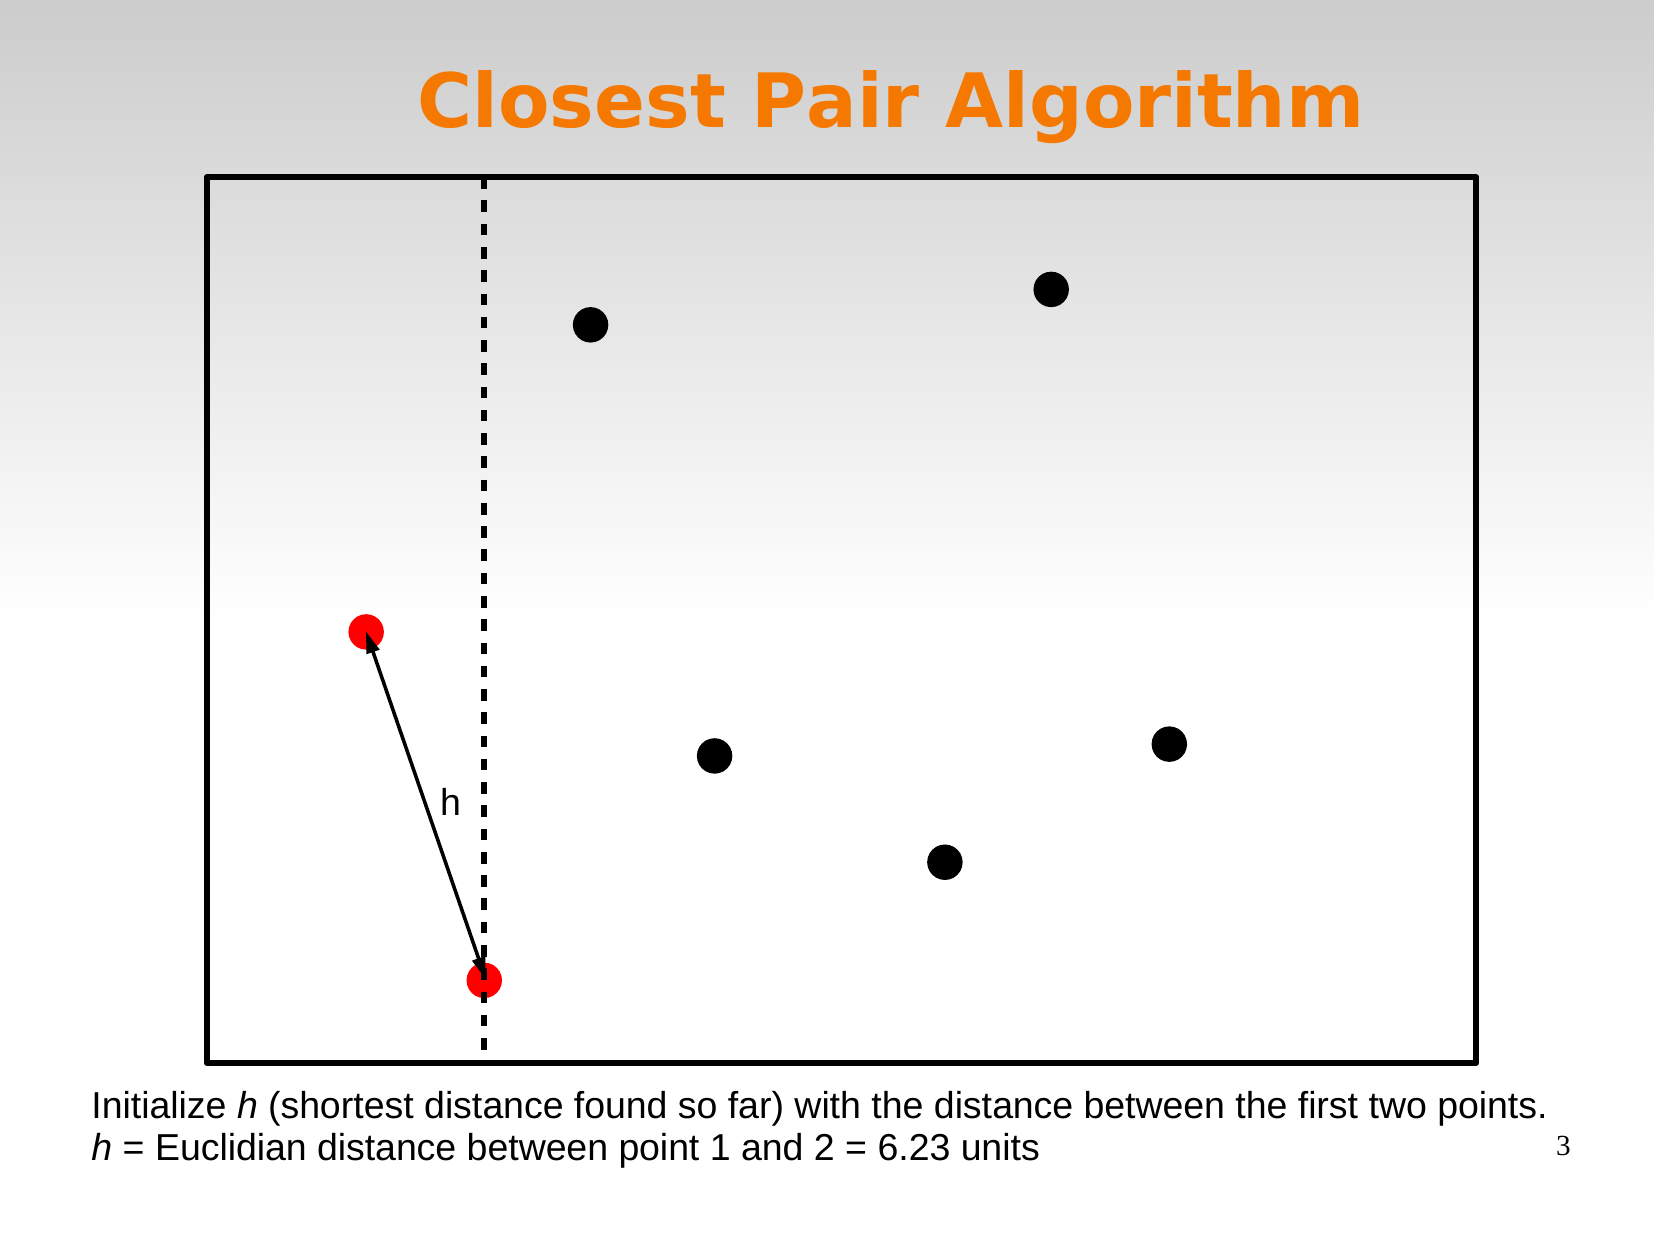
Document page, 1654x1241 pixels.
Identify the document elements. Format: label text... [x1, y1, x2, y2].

text_box Initialize h (shortest distance found so far) with the distance between the first two points. h = Euclidian distance between point 1 and 2 = 6.23 units [76, 1077, 1565, 1176]
text_box [696, 738, 733, 774]
text_box [466, 962, 503, 998]
text_box [1151, 726, 1188, 762]
text_box [1033, 271, 1069, 308]
text_box [572, 307, 609, 343]
text_box [927, 844, 963, 880]
title Closest Pair Algorithm [312, 37, 1471, 166]
text_box [348, 614, 384, 650]
text_box h [425, 773, 485, 831]
